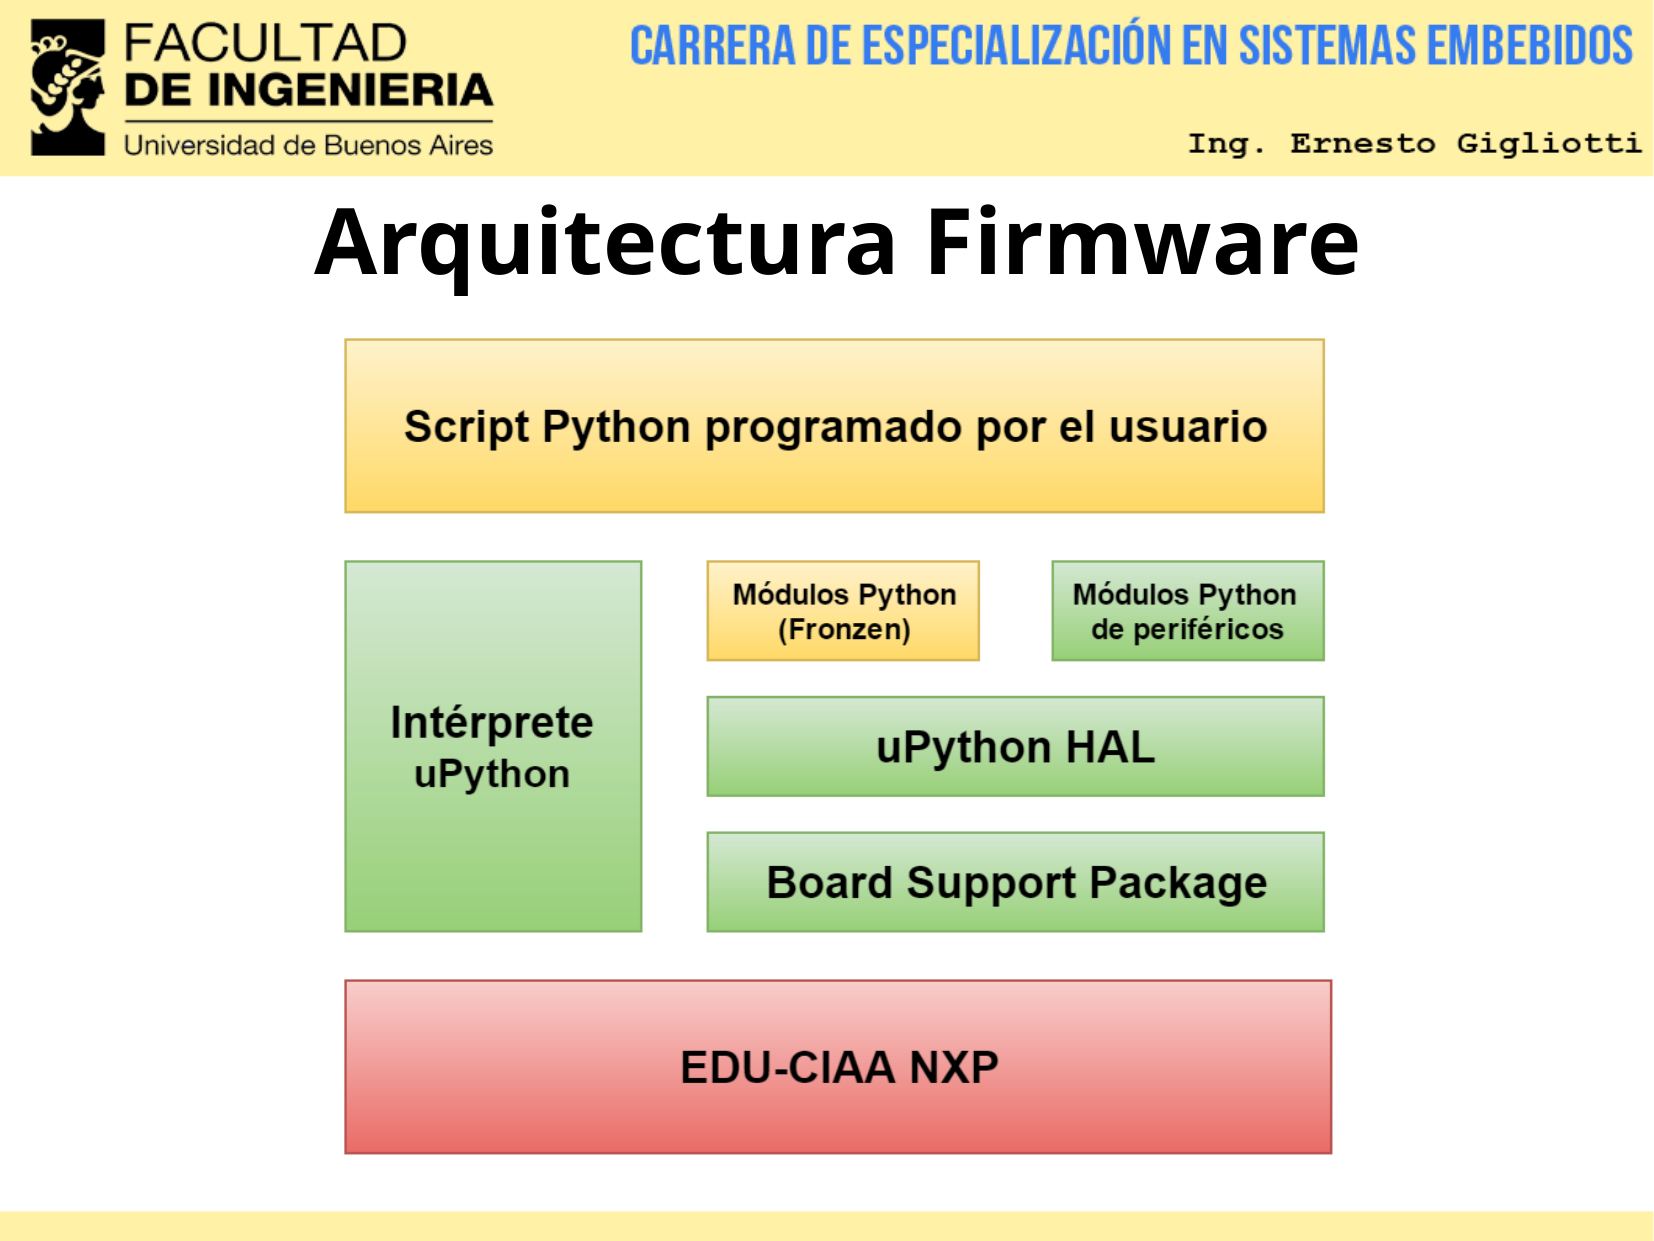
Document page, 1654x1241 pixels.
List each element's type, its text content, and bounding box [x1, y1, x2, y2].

title Arquitectura Firmware [94, 135, 1583, 343]
picture [0, 0, 1654, 1241]
